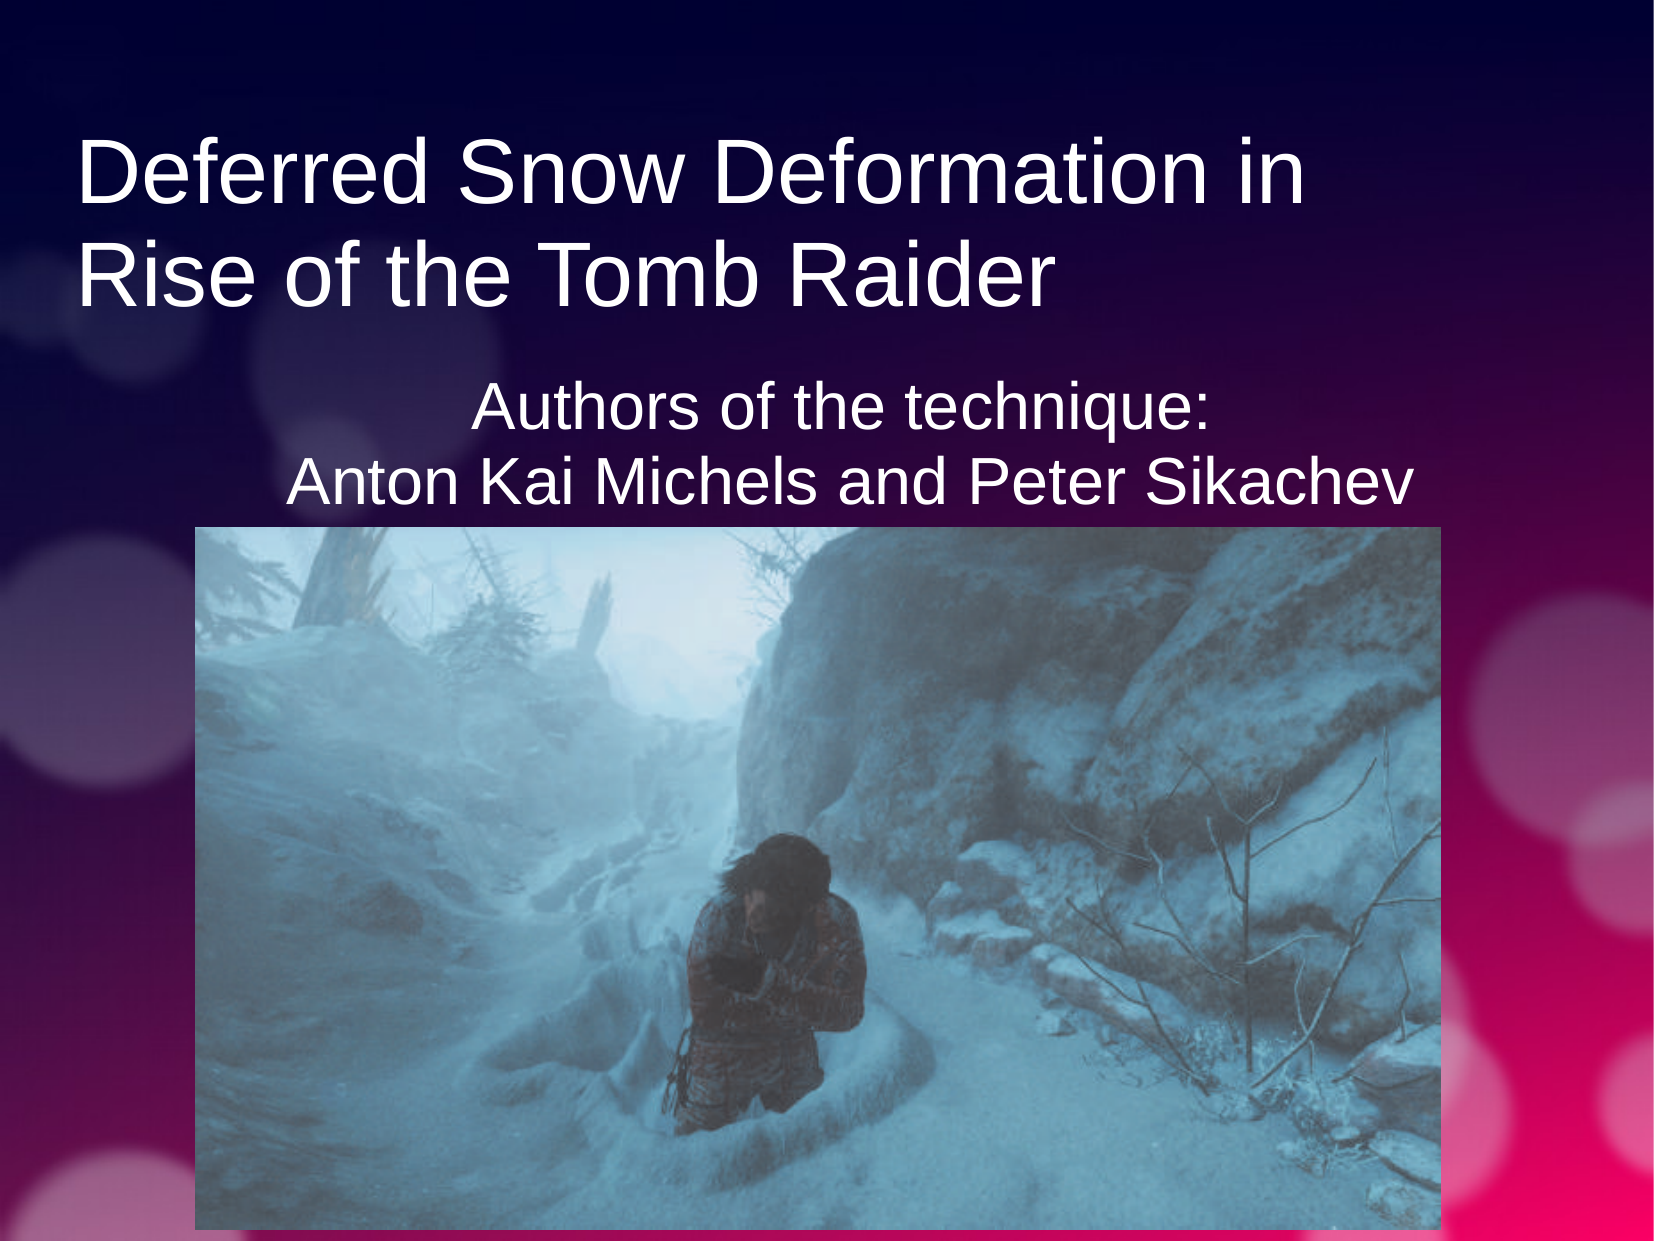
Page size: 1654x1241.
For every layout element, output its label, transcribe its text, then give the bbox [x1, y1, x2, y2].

title Deferred Snow Deformation in Rise of the Tomb Raider [75, 120, 1564, 328]
subtitle Authors of the technique: Anton Kai Michels and Peter Sikachev [82, 360, 1621, 528]
picture [0, 0, 1654, 1241]
